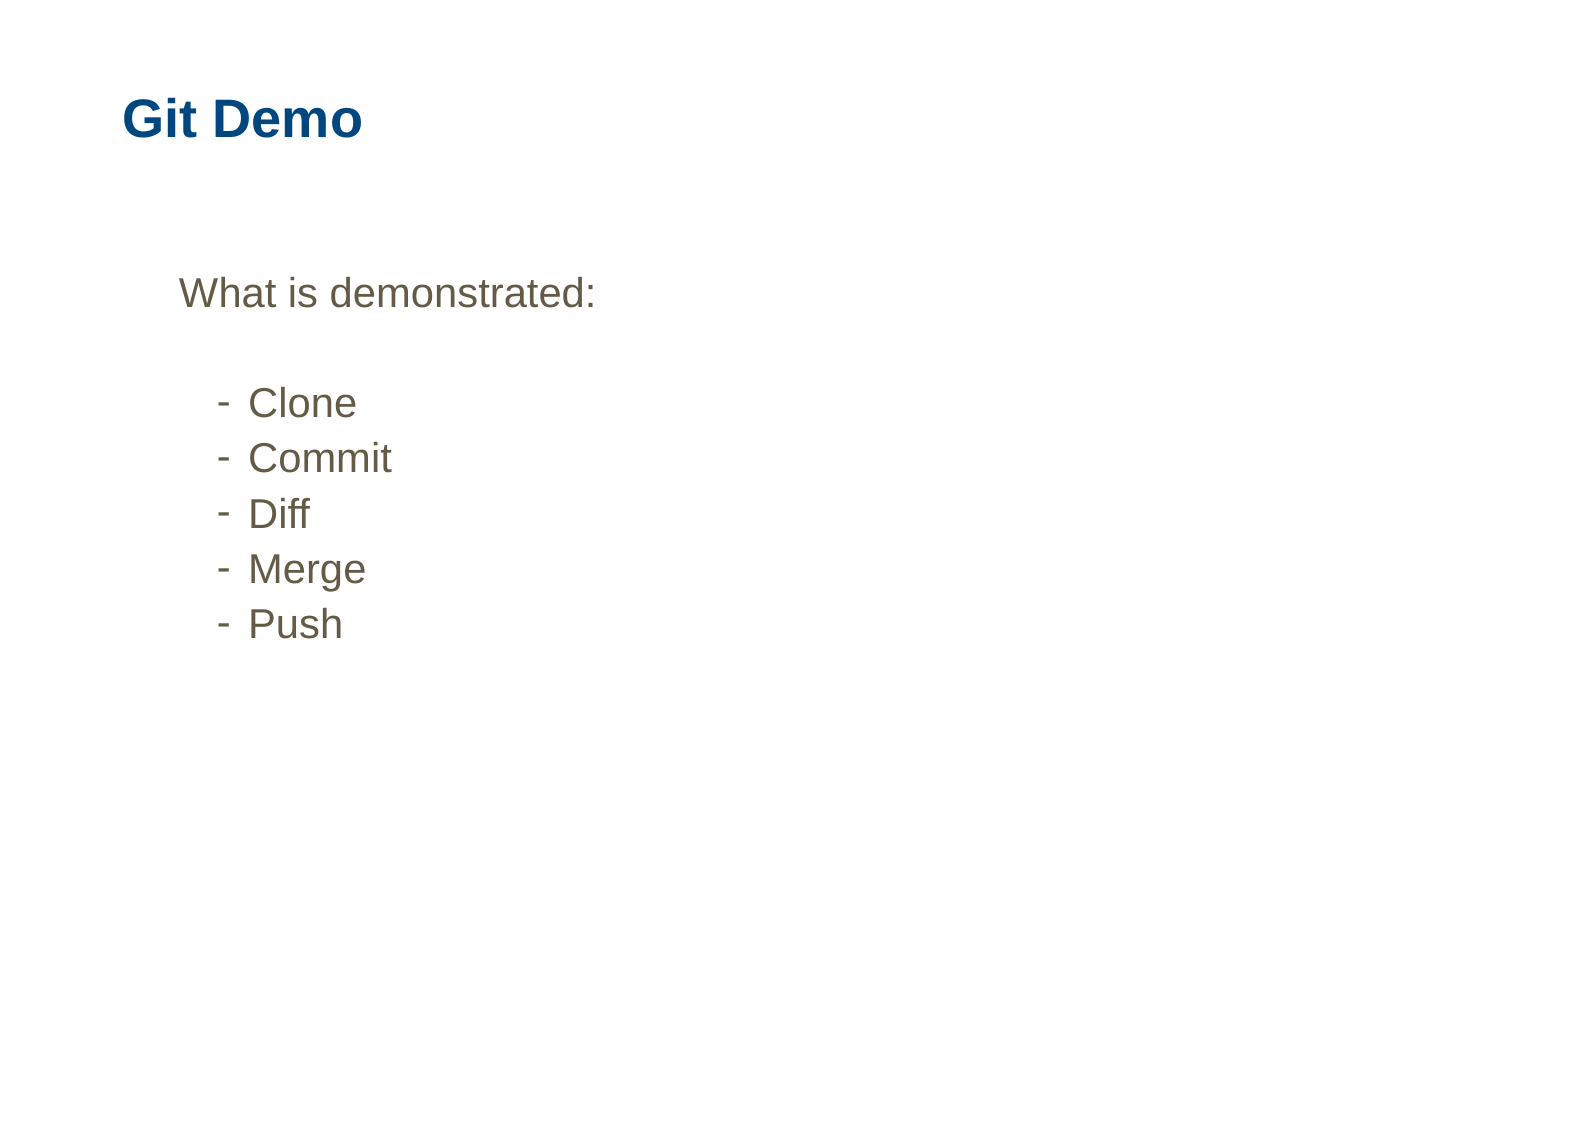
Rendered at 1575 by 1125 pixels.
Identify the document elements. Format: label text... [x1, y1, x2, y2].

title Git Demo [122, 76, 1541, 157]
list What is demonstrated: Clone Commit Diff Merge Push [122, 265, 1398, 941]
